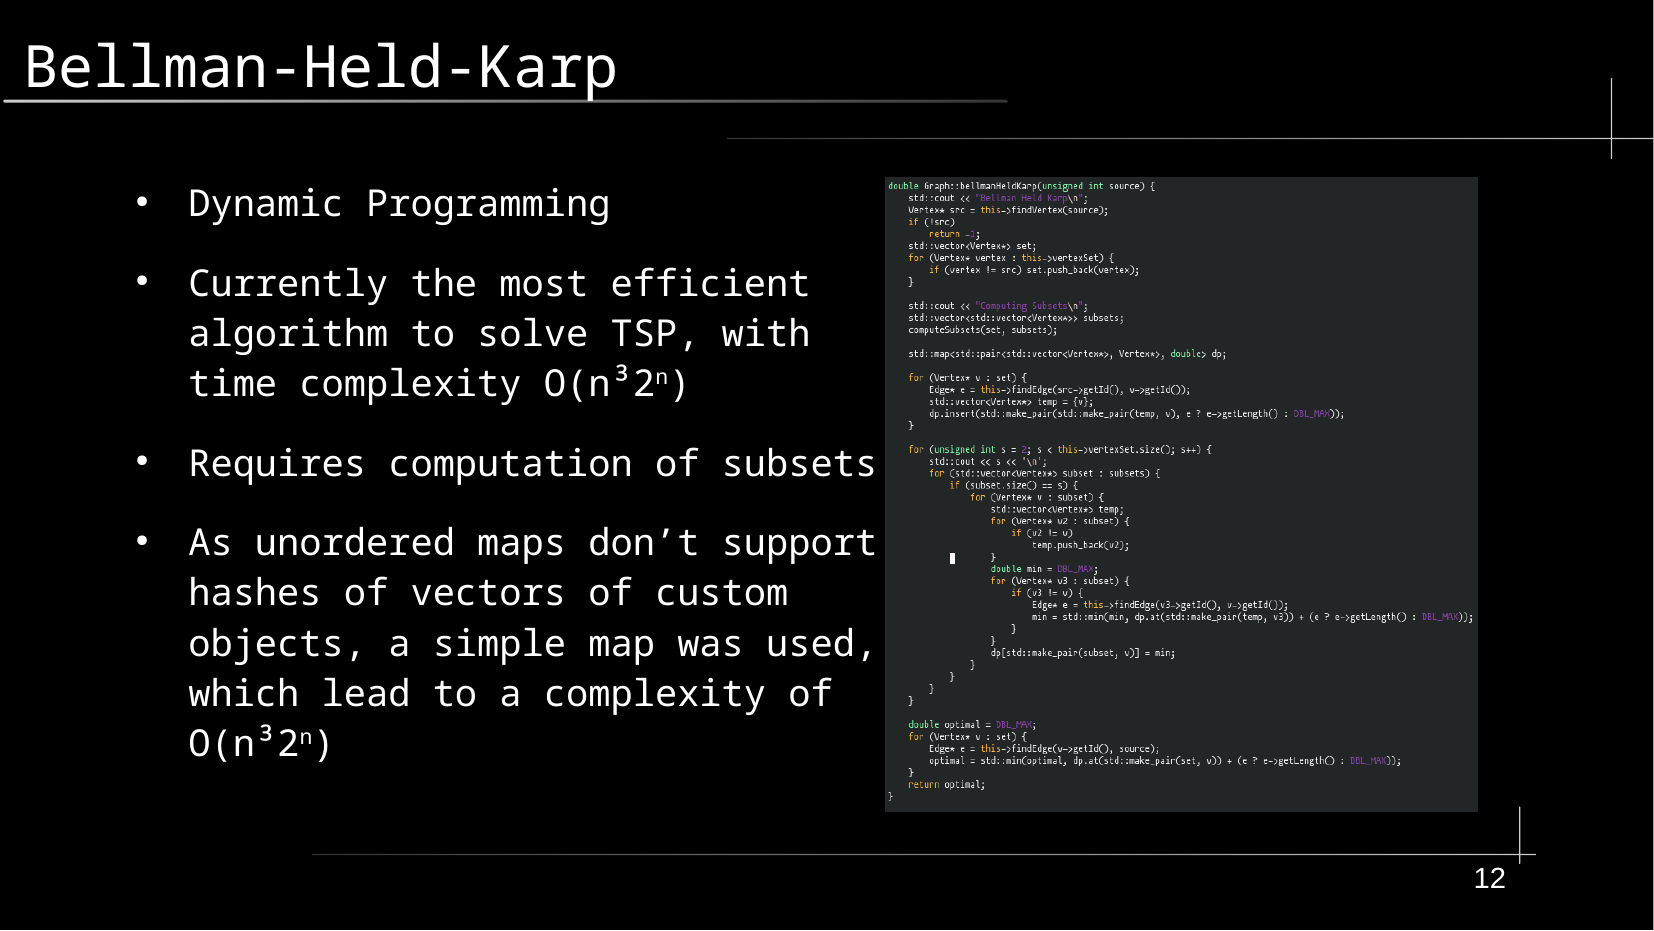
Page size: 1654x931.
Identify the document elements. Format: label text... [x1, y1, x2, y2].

picture [885, 177, 1478, 812]
title Bellman-Held-Karp [23, 11, 1589, 119]
list Dynamic Programming Currently the most efficient algorithm to solve TSP, with time complexity O(n³2n) Requires computation of subsets As unordered maps don’t support hashes of vectors of custom objects, a simple map was used, which lead to a complexity of O(n³2n) [118, 177, 886, 827]
